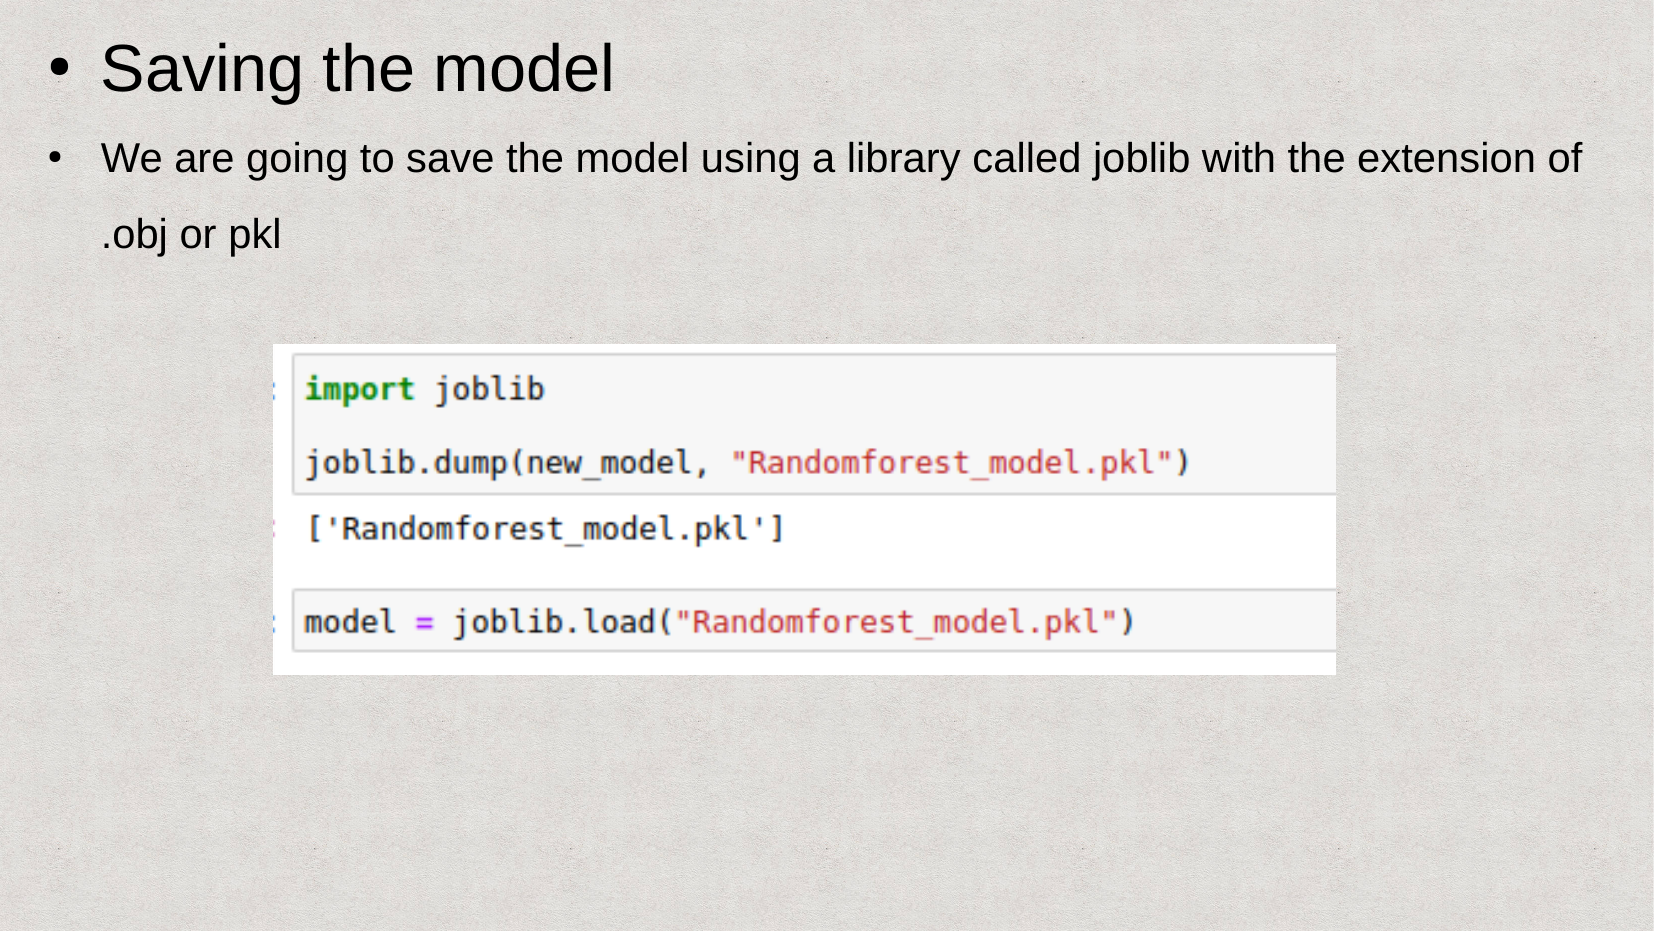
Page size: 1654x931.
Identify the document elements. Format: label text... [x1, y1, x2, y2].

picture [0, 0, 1654, 931]
list Saving the model We are going to save the model using a library called joblib with the extension of .obj or pkl [30, 30, 1606, 886]
